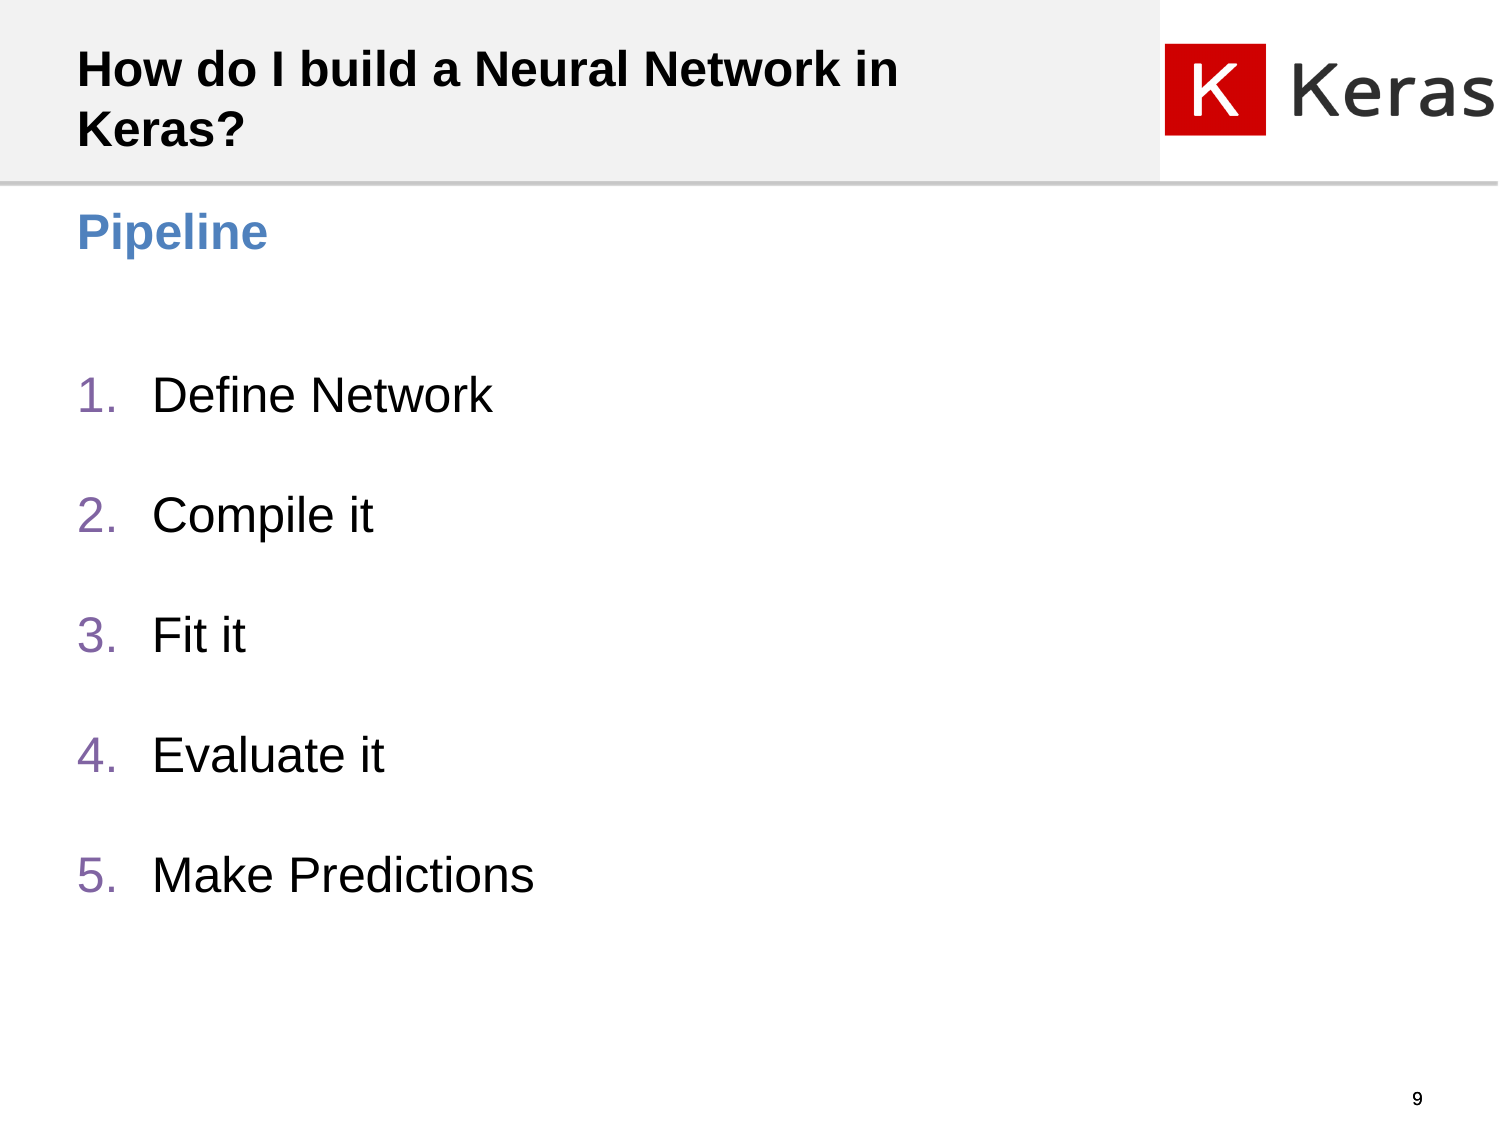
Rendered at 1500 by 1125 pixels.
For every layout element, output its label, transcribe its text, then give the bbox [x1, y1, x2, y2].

text_box How do I build a Neural Network in Keras? [76, 39, 1042, 157]
text_box Pipeline [133, 227, 144, 245]
text_box Pipeline [76, 200, 1424, 259]
picture [1163, 42, 1500, 137]
text_box Define Network Compile it Fit it Evaluate it Make Predictions [76, 302, 1424, 1024]
